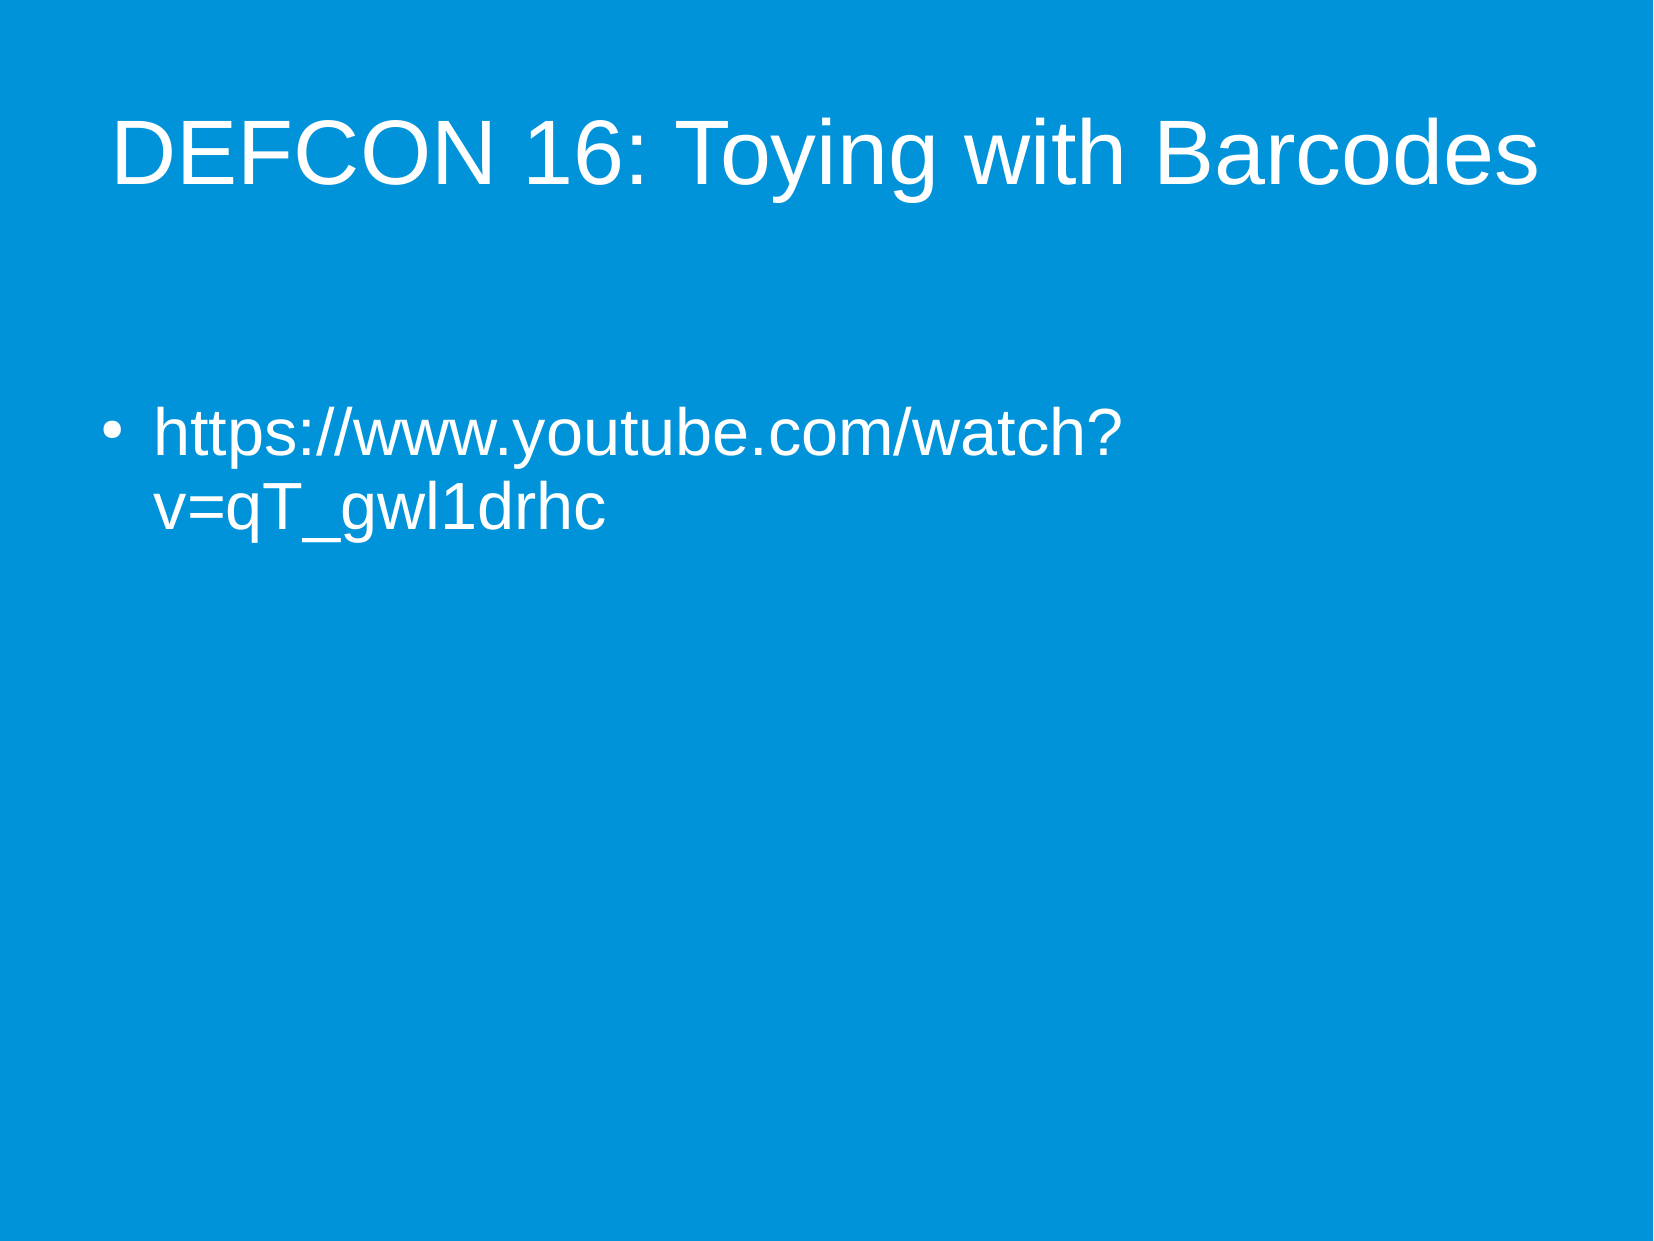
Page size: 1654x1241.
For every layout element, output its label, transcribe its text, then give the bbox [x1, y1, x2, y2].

title DEFCON 16: Toying with Barcodes [82, 49, 1571, 257]
list https://www.youtube.com/watch?v=qT_gwl1drhc [82, 290, 1571, 1010]
